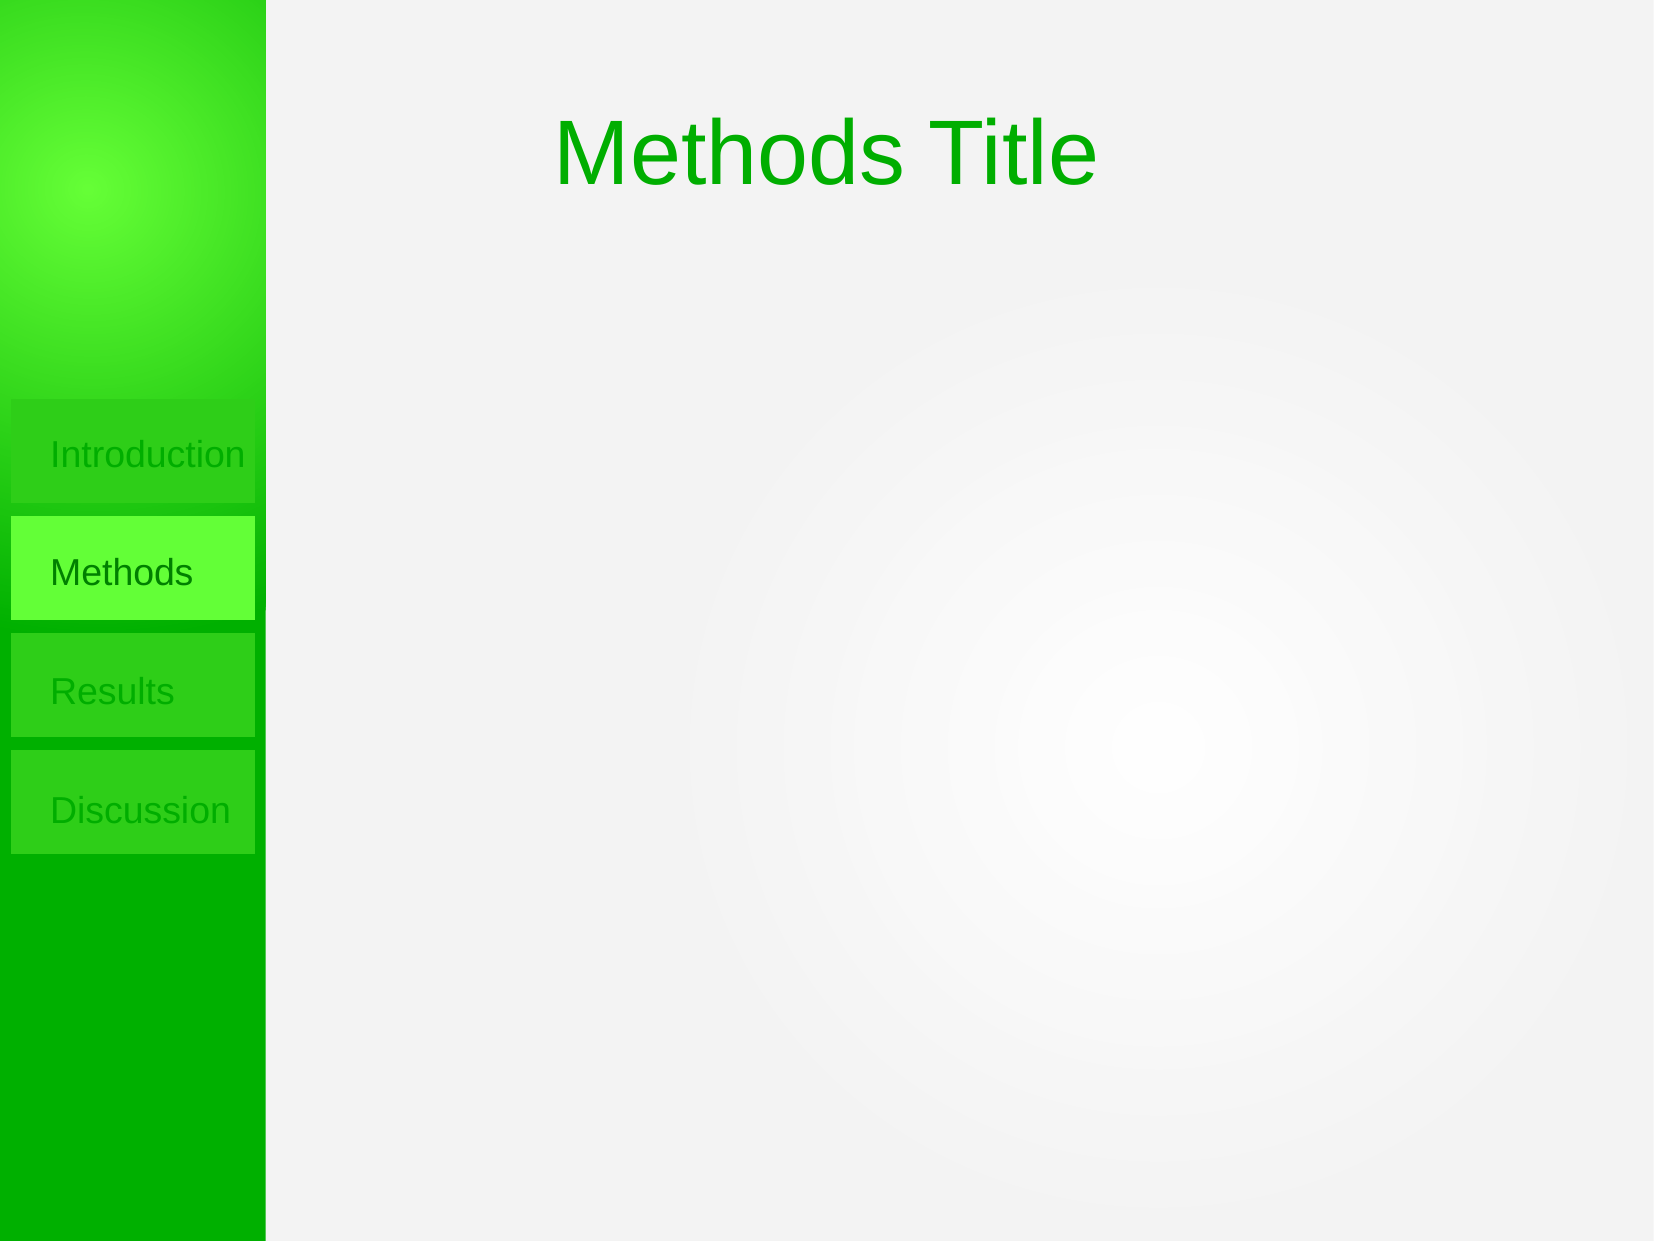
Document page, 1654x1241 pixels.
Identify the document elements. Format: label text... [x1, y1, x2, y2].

title Methods Title [537, 49, 1117, 257]
text_box Discussion [35, 779, 292, 841]
text_box Introduction [35, 423, 319, 485]
text_box Results [35, 660, 265, 723]
text_box Methods [35, 542, 252, 604]
